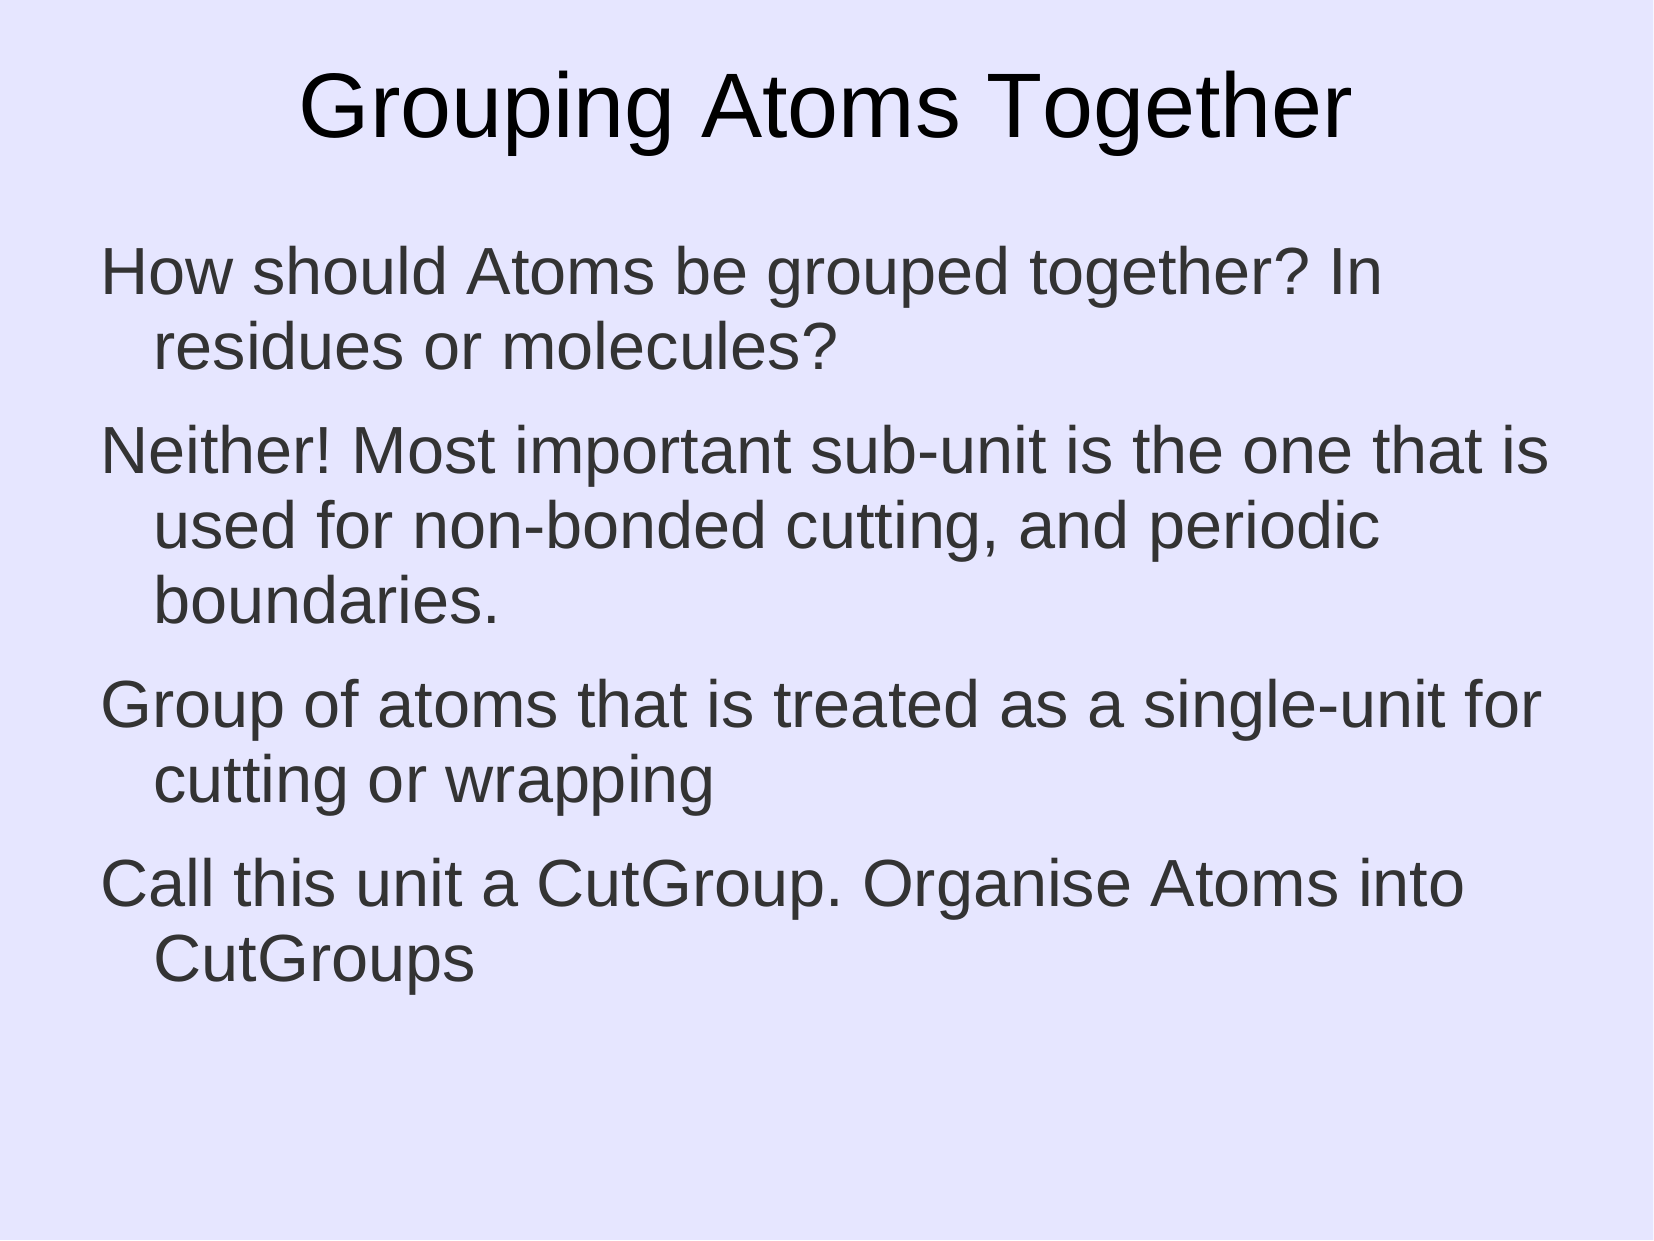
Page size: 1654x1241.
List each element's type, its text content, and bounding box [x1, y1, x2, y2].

list How should Atoms be grouped together? In residues or molecules? Neither! Most important sub-unit is the one that is used for non-bonded cutting, and periodic boundaries. Group of atoms that is treated as a single-unit for cutting or wrapping Call this unit a CutGroup. Organise Atoms into CutGroups [82, 234, 1571, 1191]
title Grouping Atoms Together [82, 49, 1571, 163]
